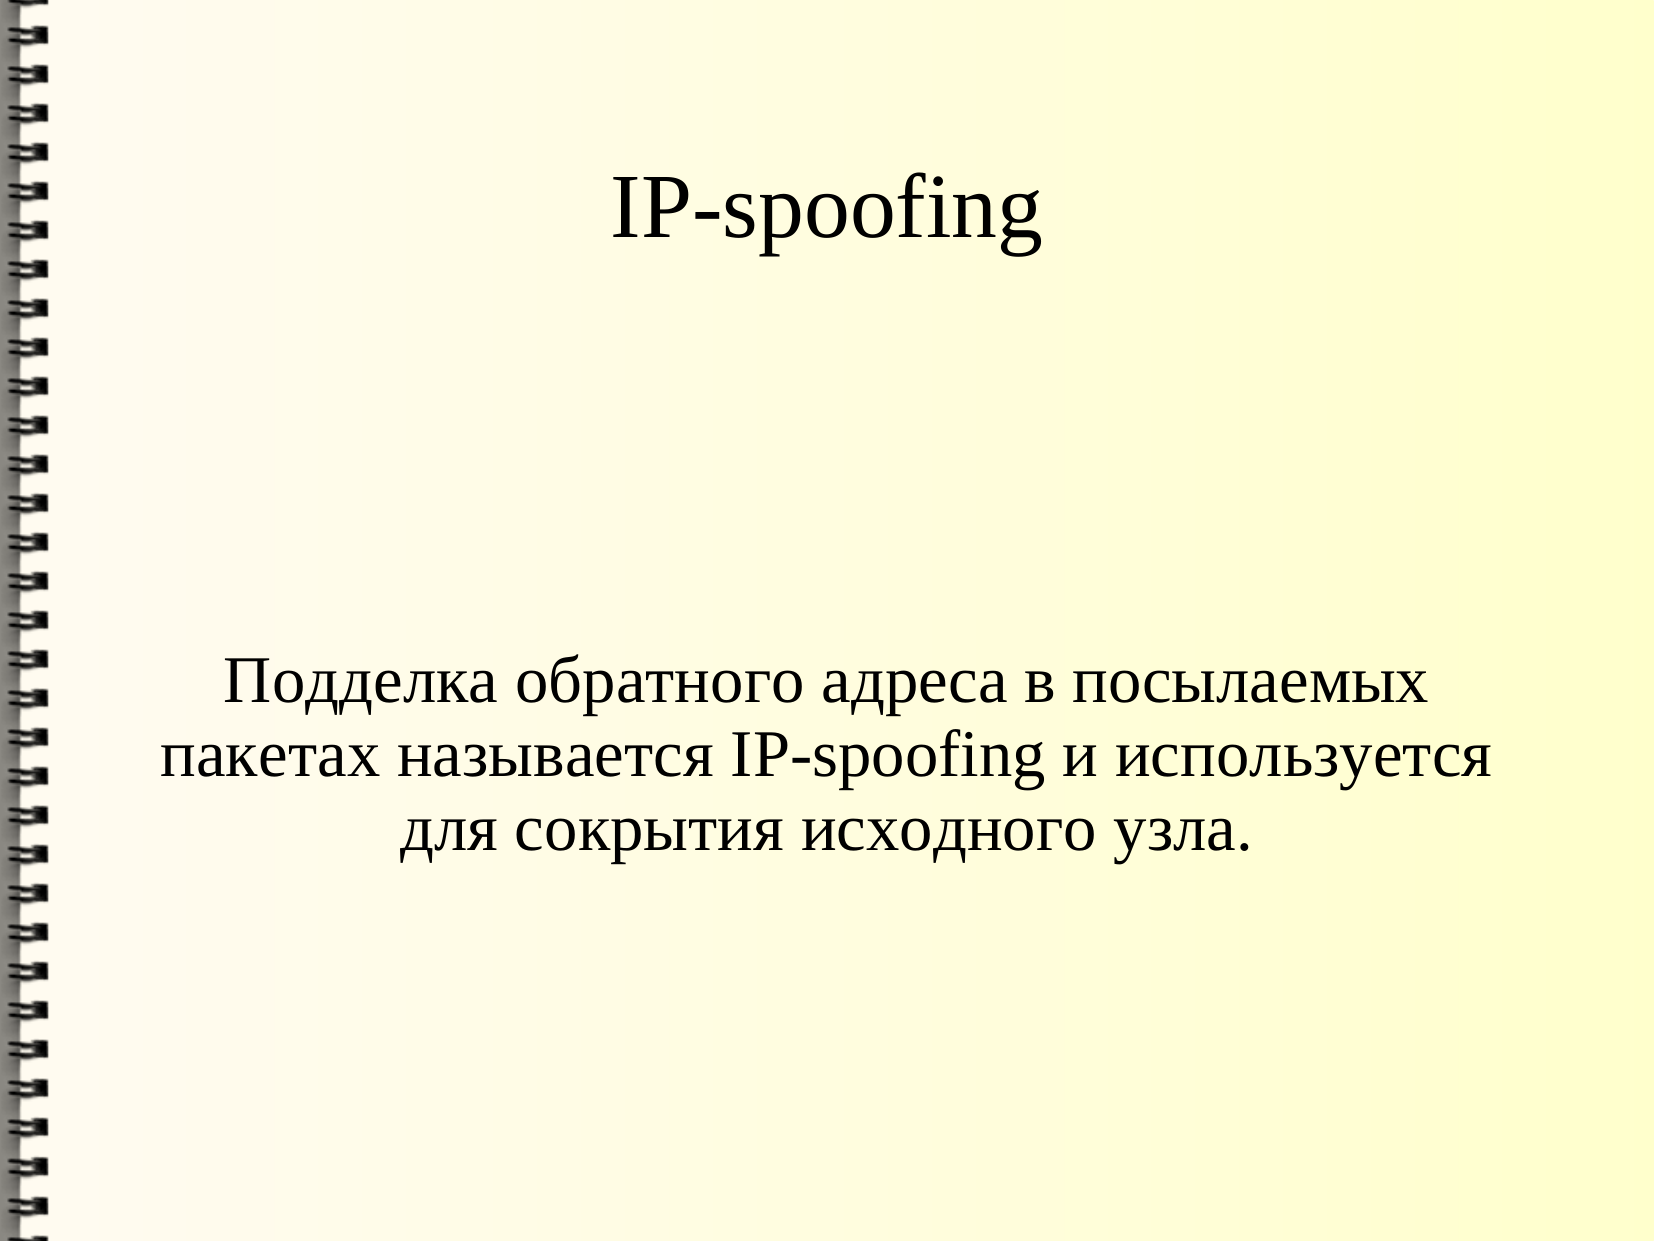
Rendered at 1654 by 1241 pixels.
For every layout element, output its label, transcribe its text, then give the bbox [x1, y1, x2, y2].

subtitle Подделка обратного адреса в посылаемых пакетах называется IP-spoofing и используется для сокрытия исходного узла. [121, 352, 1534, 1156]
picture [0, 0, 1654, 1241]
title IP-spoofing [121, 110, 1534, 303]
